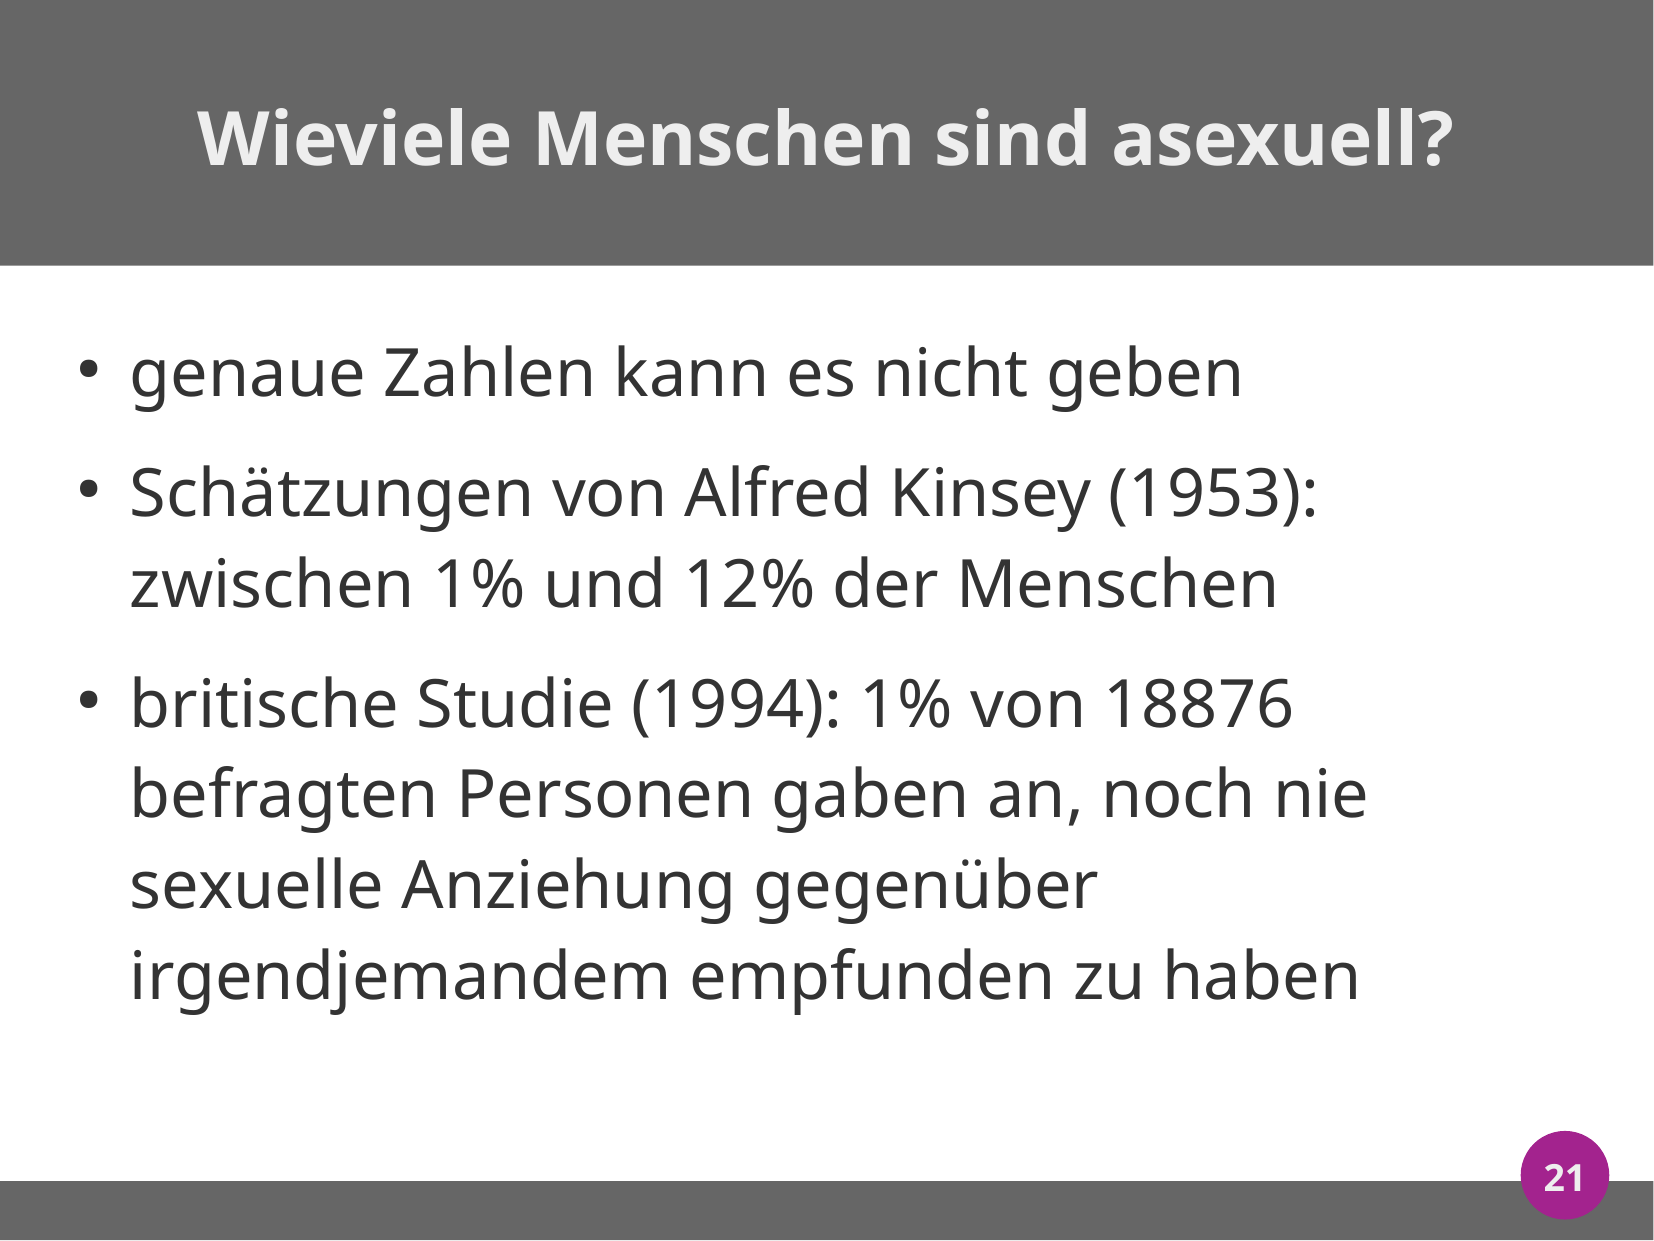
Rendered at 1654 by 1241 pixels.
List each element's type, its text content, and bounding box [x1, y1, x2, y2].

title Wieviele Menschen sind asexuell? [59, 11, 1595, 260]
list genaue Zahlen kann es nicht geben Schätzungen von Alfred Kinsey (1953): zwischen 1% und 12% der Menschen britische Studie (1994): 1% von 18876 befragten Personen gaben an, noch nie sexuelle Anziehung gegenüber irgendjemandem empfunden zu haben [59, 324, 1595, 1152]
